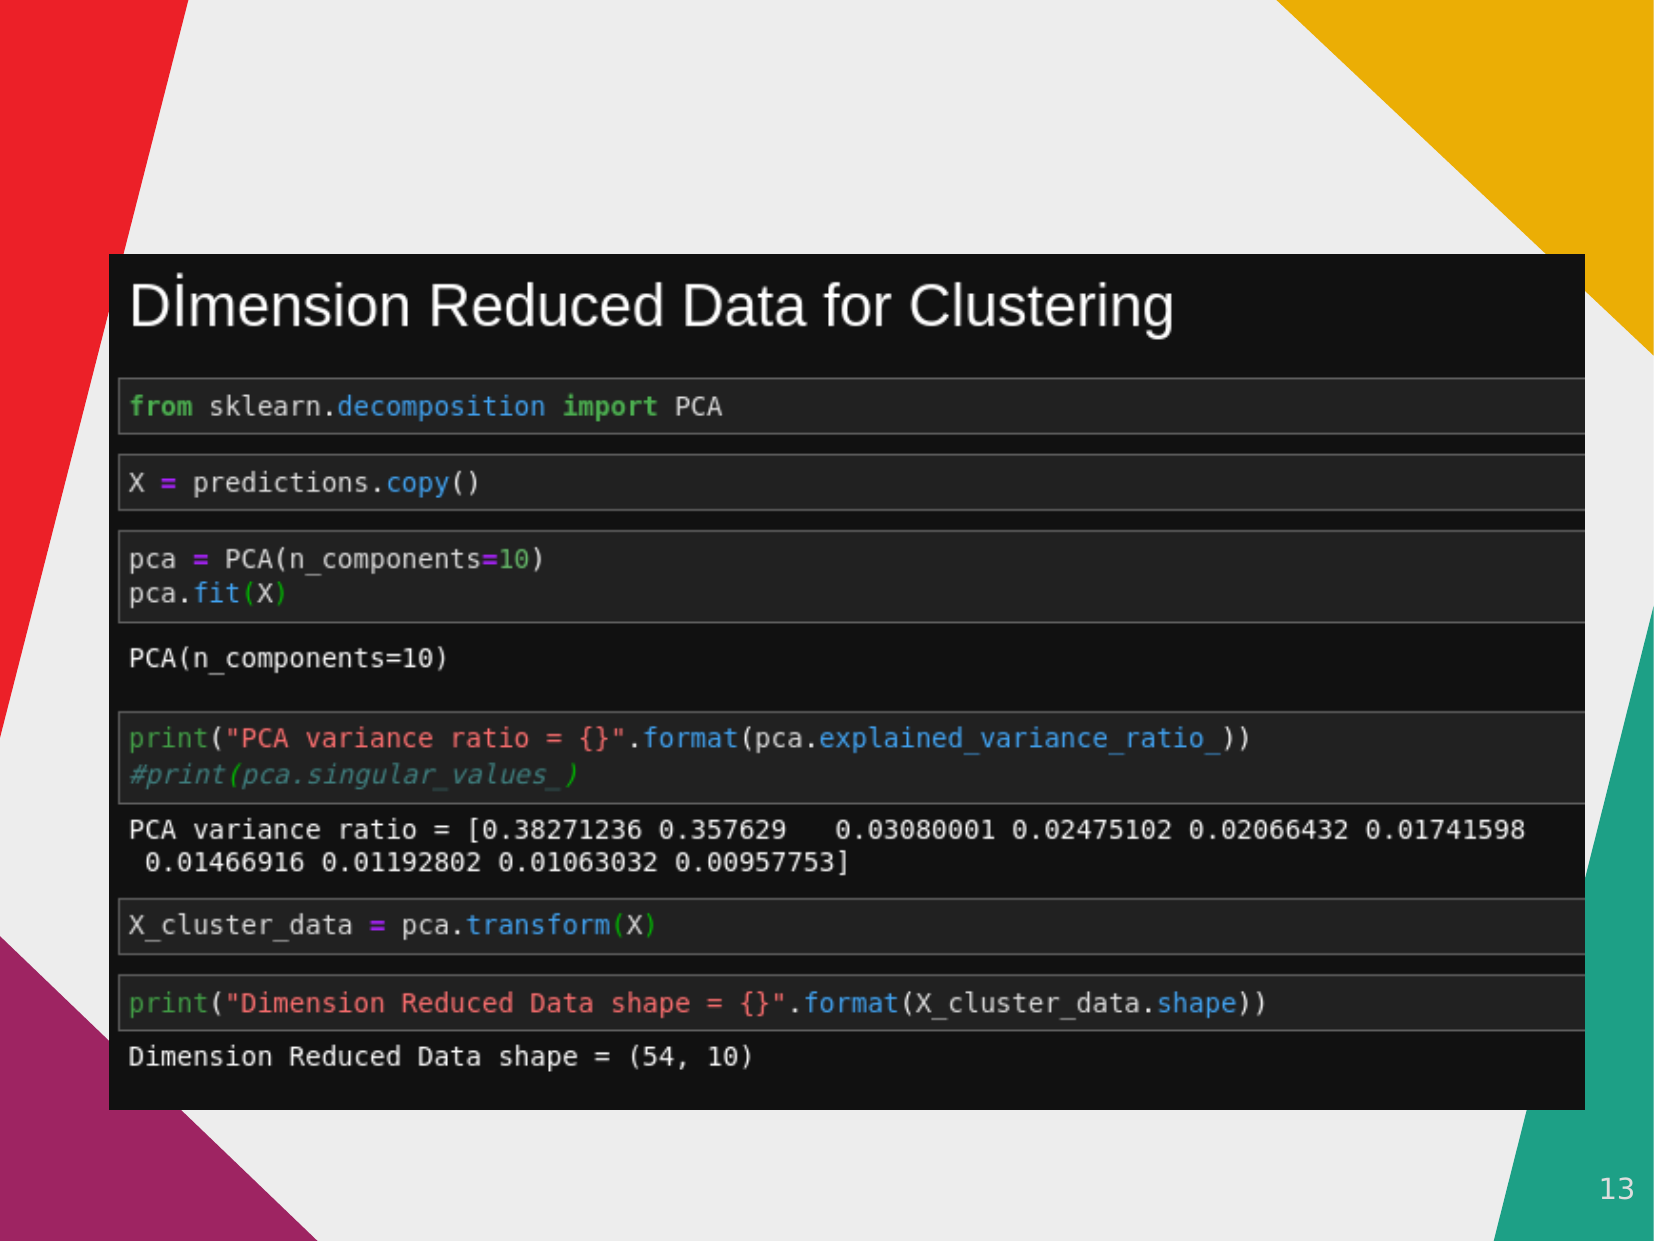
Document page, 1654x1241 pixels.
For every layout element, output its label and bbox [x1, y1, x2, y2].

picture [109, 254, 1585, 1111]
